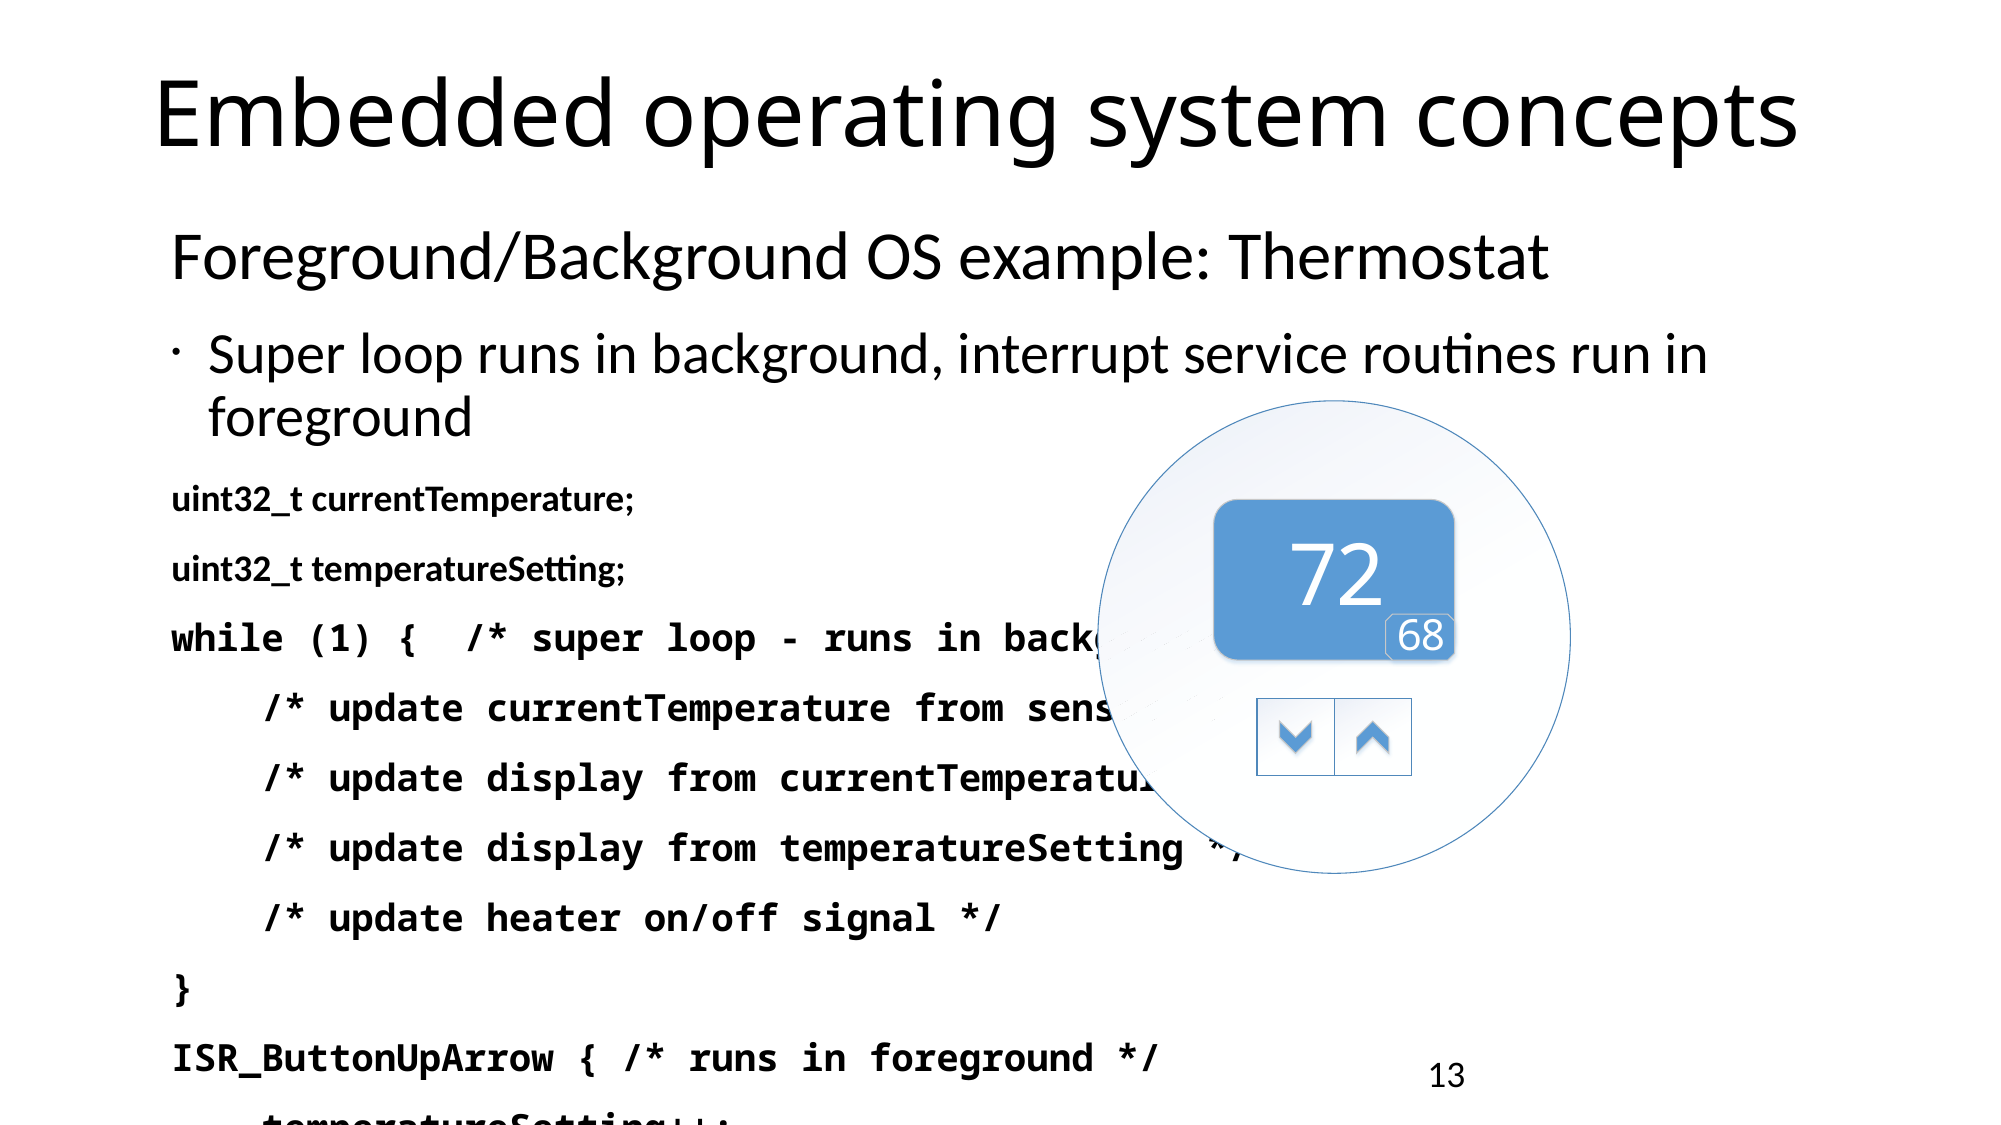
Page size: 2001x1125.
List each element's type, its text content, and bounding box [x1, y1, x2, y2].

title Embedded operating system concepts [137, 59, 1863, 252]
picture [1095, 398, 1572, 875]
list Foreground/Background OS example: Thermostat Super loop runs in background, interrupt service routines run in foreground uint32_t currentTemperature; uint32_t temperatureSetting; while (1) { /* super loop - runs in background */ /* update currentTemperature from sensor */ /* update display from currentTemperature */ /* update display from temperatureSetting */ /* update heater on/off signal */ } ISR_ButtonUpArrow { /* runs in foreground */ temperatureSetting++; } ISR_ButtonDownArrow { /* runs in foreground */ temperatureSetting--; } [156, 212, 1882, 988]
slide_number <number> [1412, 1042, 1863, 1103]
